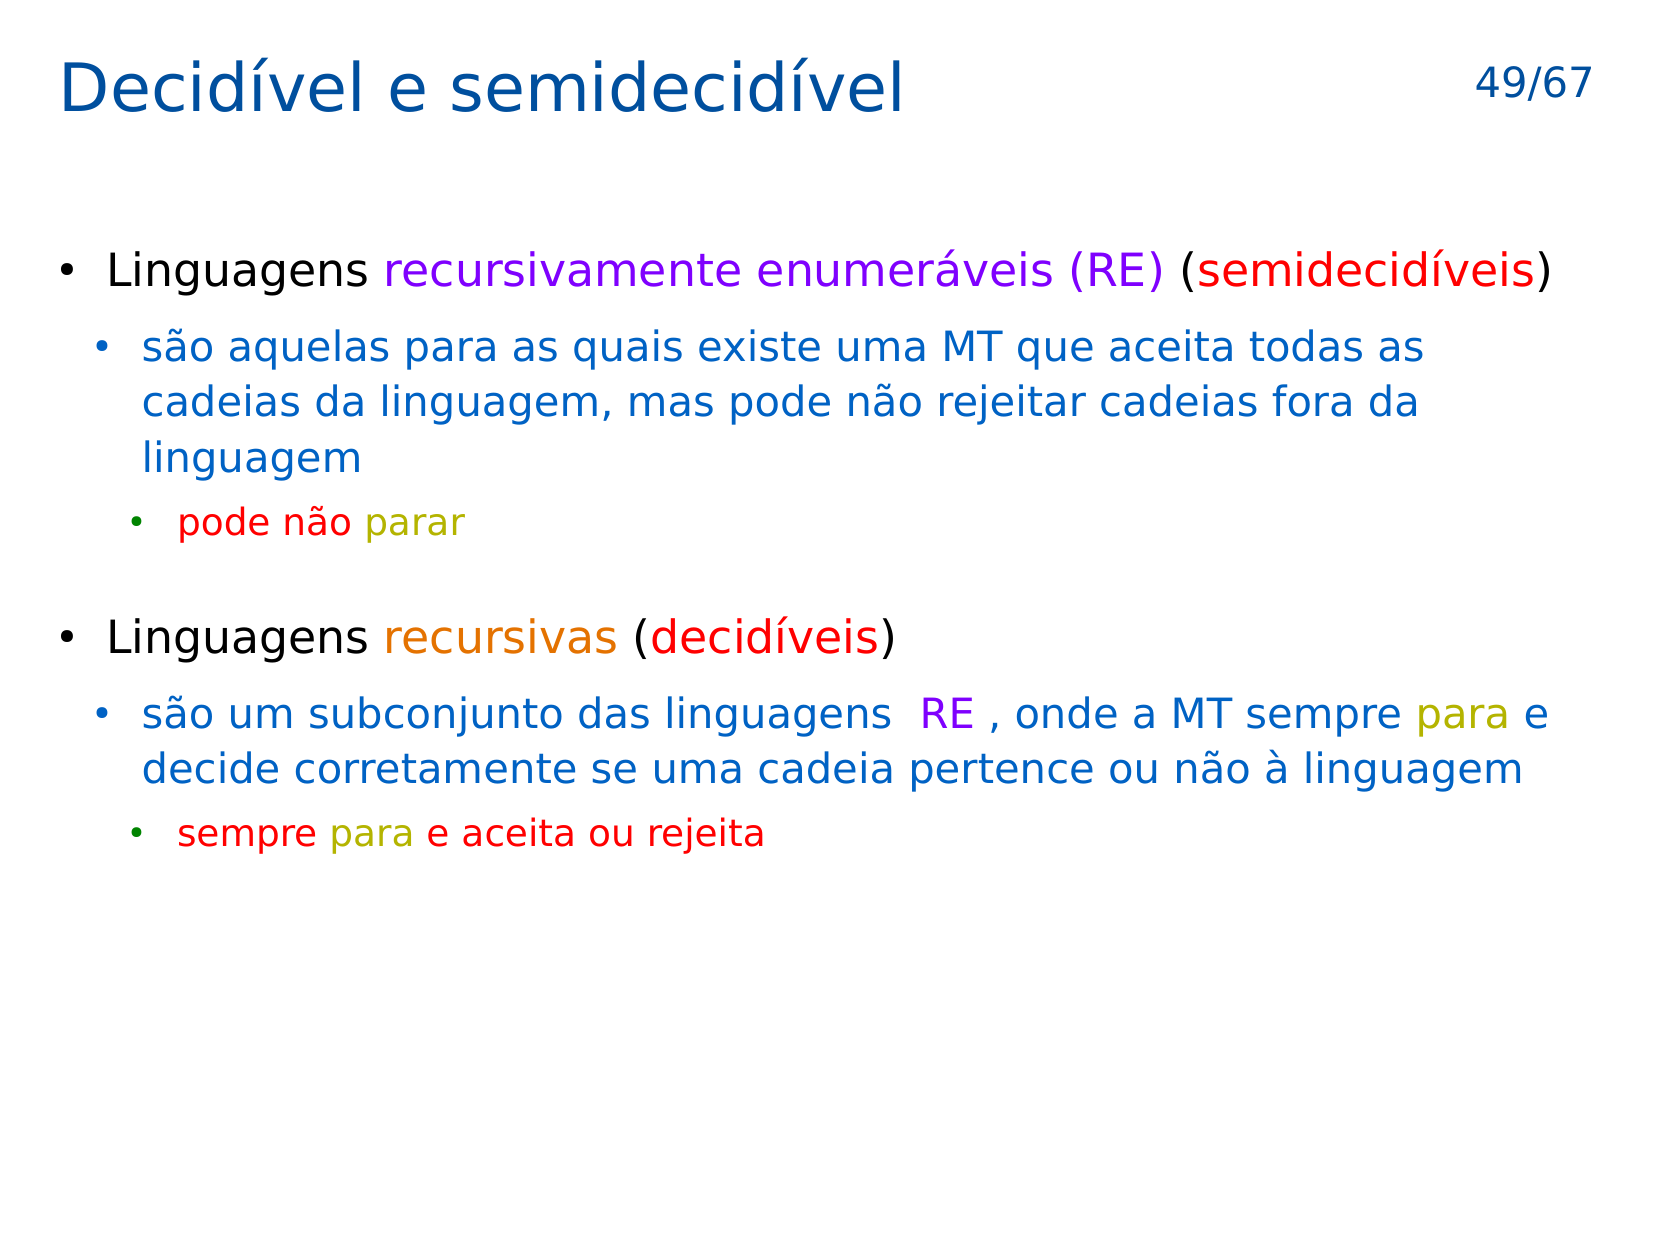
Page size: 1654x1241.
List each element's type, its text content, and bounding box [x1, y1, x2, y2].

list Linguagens recursivamente enumeráveis (RE) (semidecidíveis) são aquelas para as quais existe uma MT que aceita todas as cadeias da linguagem, mas pode não rejeitar cadeias fora da linguagem pode não parar Linguagens recursivas (decidíveis) são um subconjunto das linguagens RE , onde a MT sempre para e decide corretamente se uma cadeia pertence ou não à linguagem sempre para e aceita ou rejeita [59, 236, 1595, 1211]
title Decidível e semidecidível [59, 29, 1625, 148]
